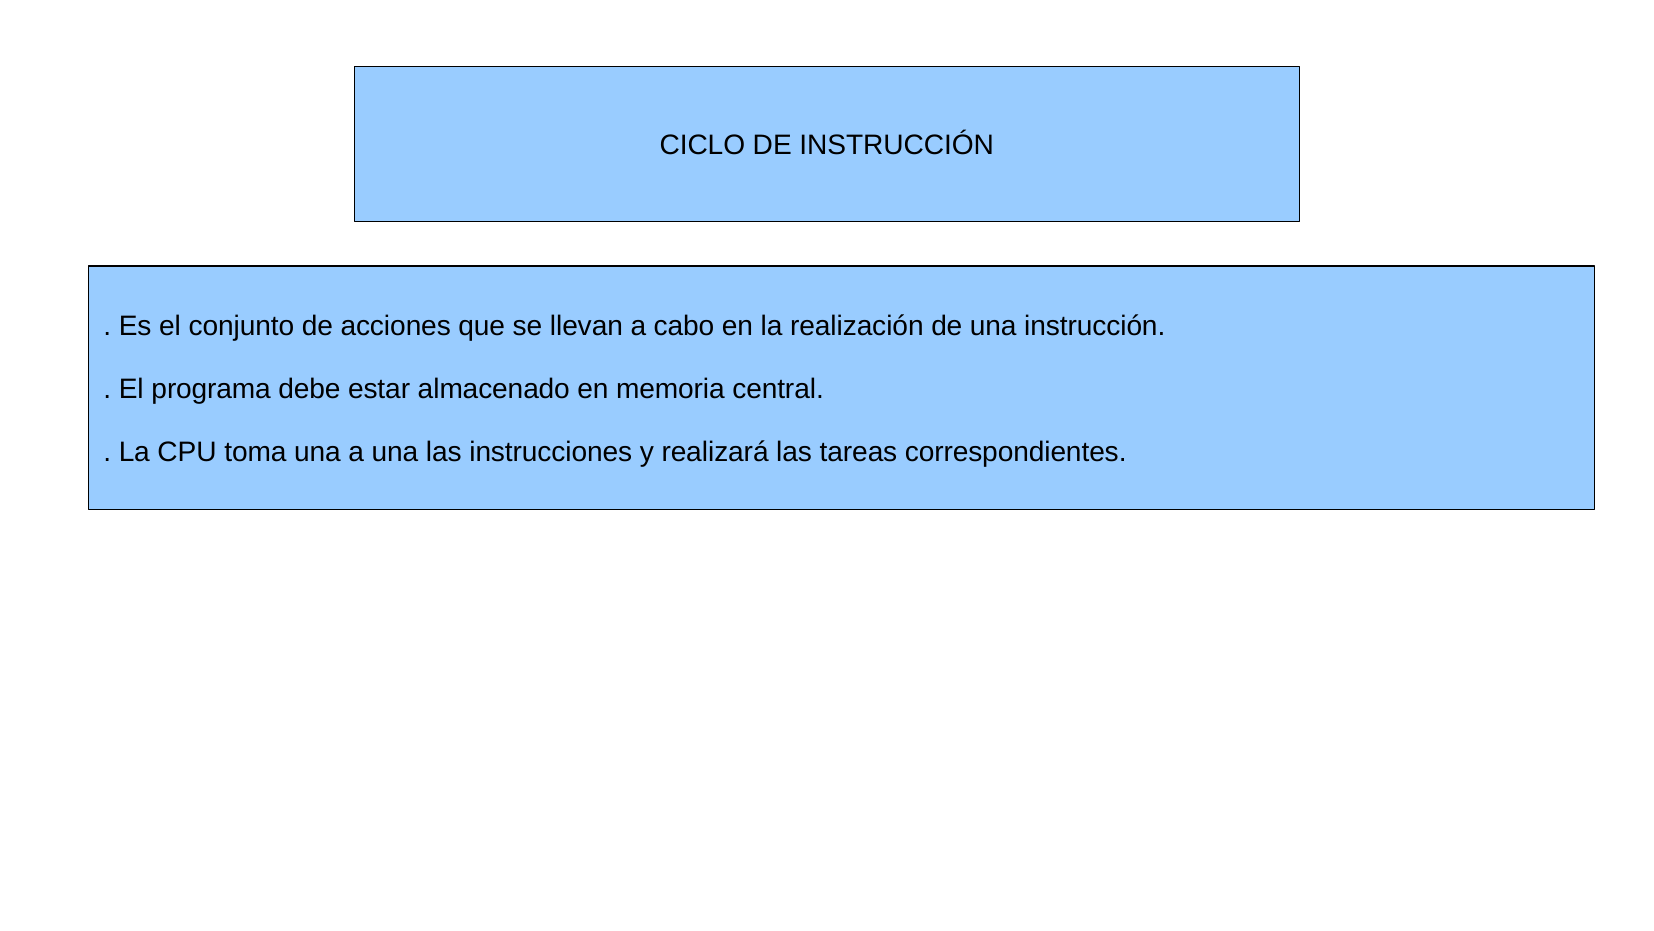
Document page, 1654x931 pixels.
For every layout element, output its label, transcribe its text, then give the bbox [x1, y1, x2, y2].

text_box CICLO DE INSTRUCCIÓN [354, 66, 1300, 222]
text_box . Es el conjunto de acciones que se llevan a cabo en la realización de una instrucción. . El programa debe estar almacenado en memoria central. . La CPU toma una a una las instrucciones y realizará las tareas correspondientes. [88, 265, 1595, 510]
